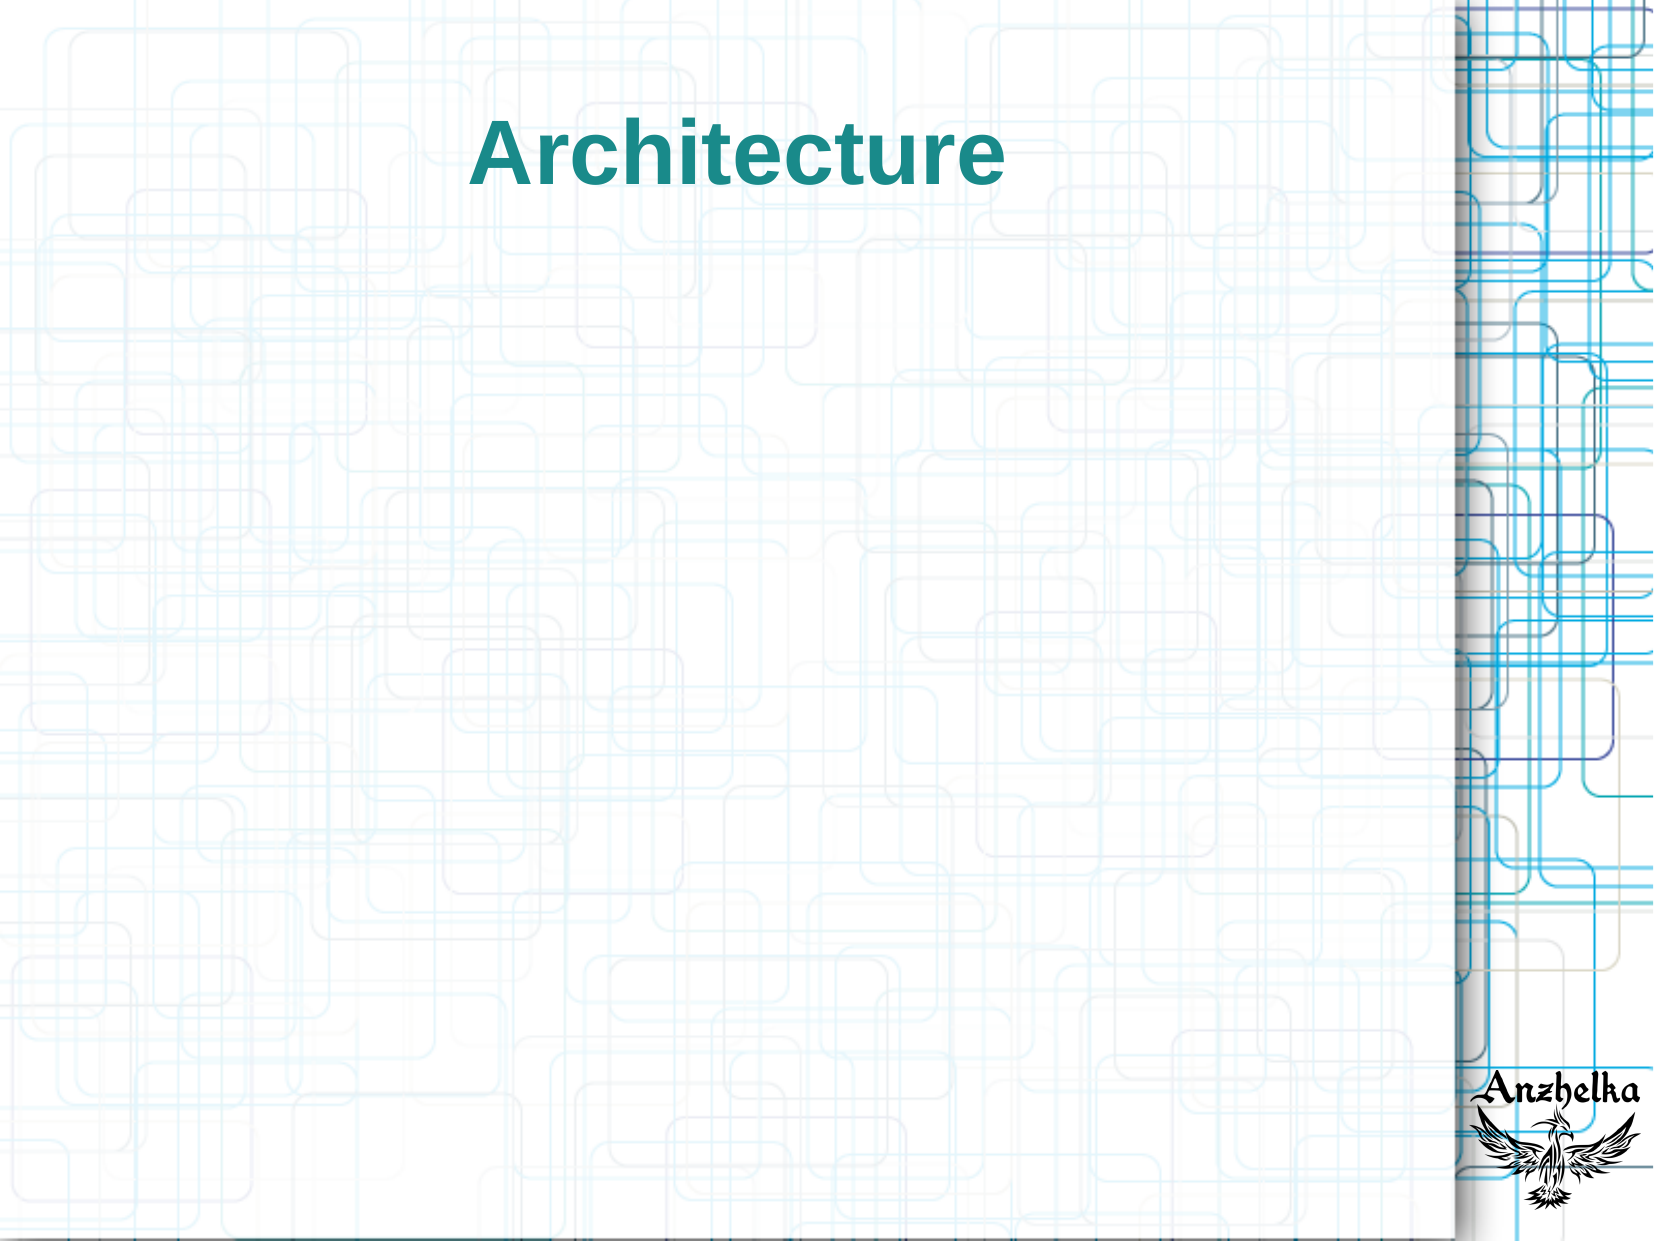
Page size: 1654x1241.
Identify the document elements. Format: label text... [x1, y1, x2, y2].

title Architecture [58, 49, 1417, 257]
picture [0, 0, 1654, 1241]
